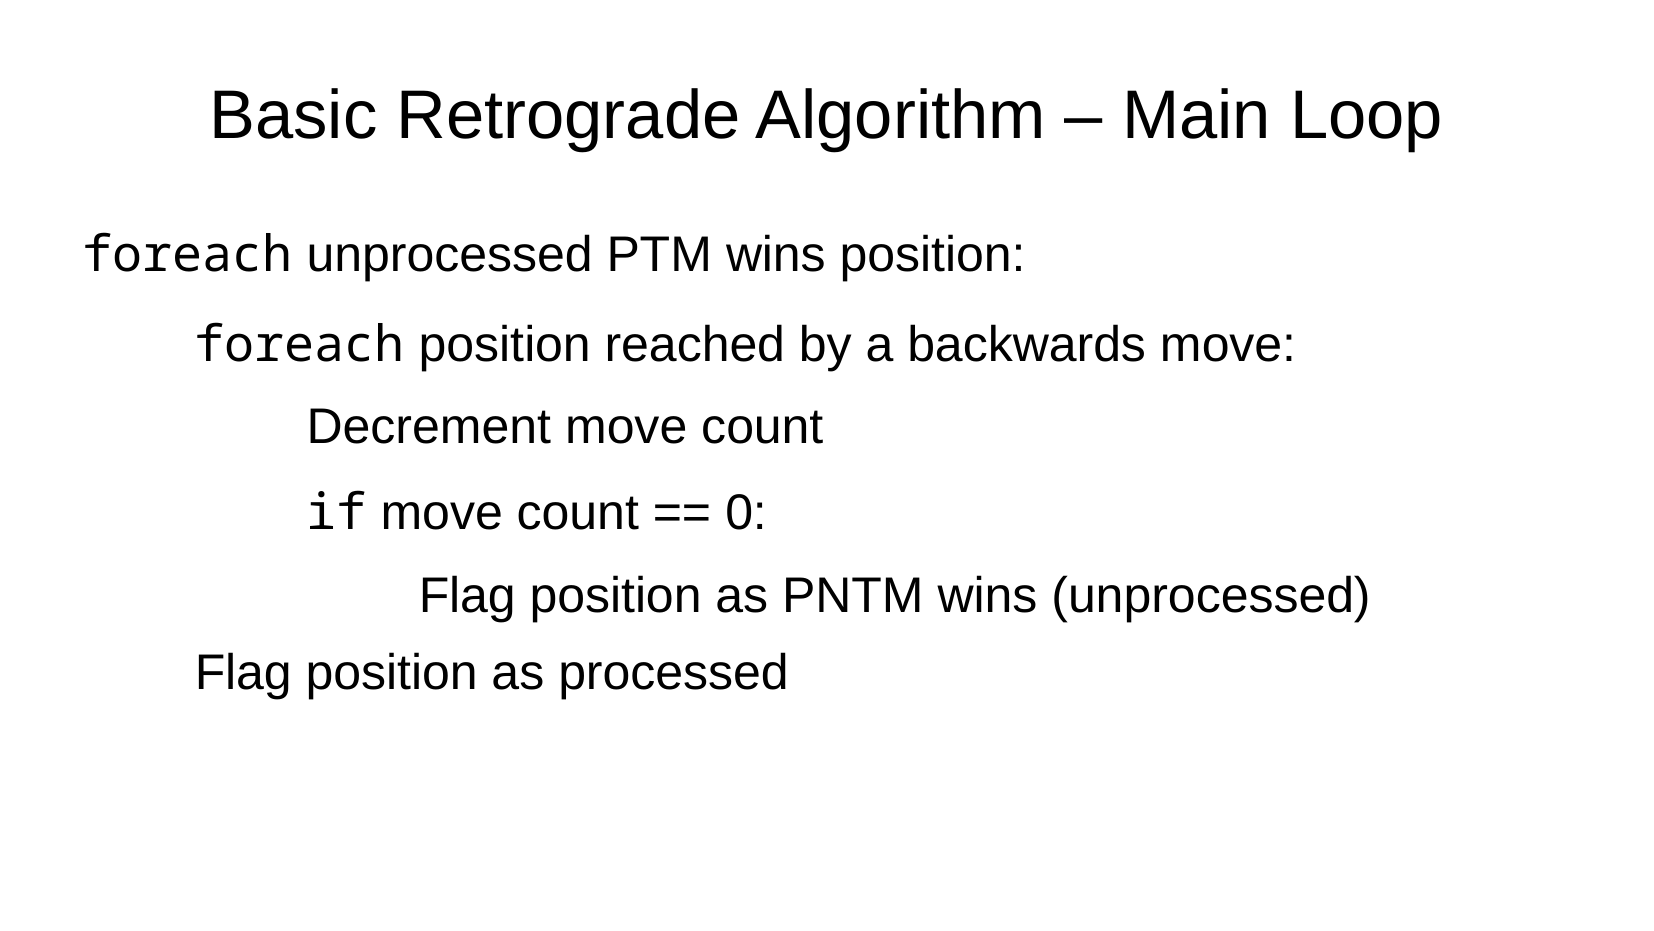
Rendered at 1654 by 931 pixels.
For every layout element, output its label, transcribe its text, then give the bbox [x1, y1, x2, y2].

title Basic Retrograde Algorithm – Main Loop [82, 37, 1571, 193]
list foreach unprocessed PTM wins position: foreach position reached by a backwards move: Decrement move count if move count == 0: Flag position as PNTM wins (unprocessed) Flag position as processed [82, 217, 1571, 758]
